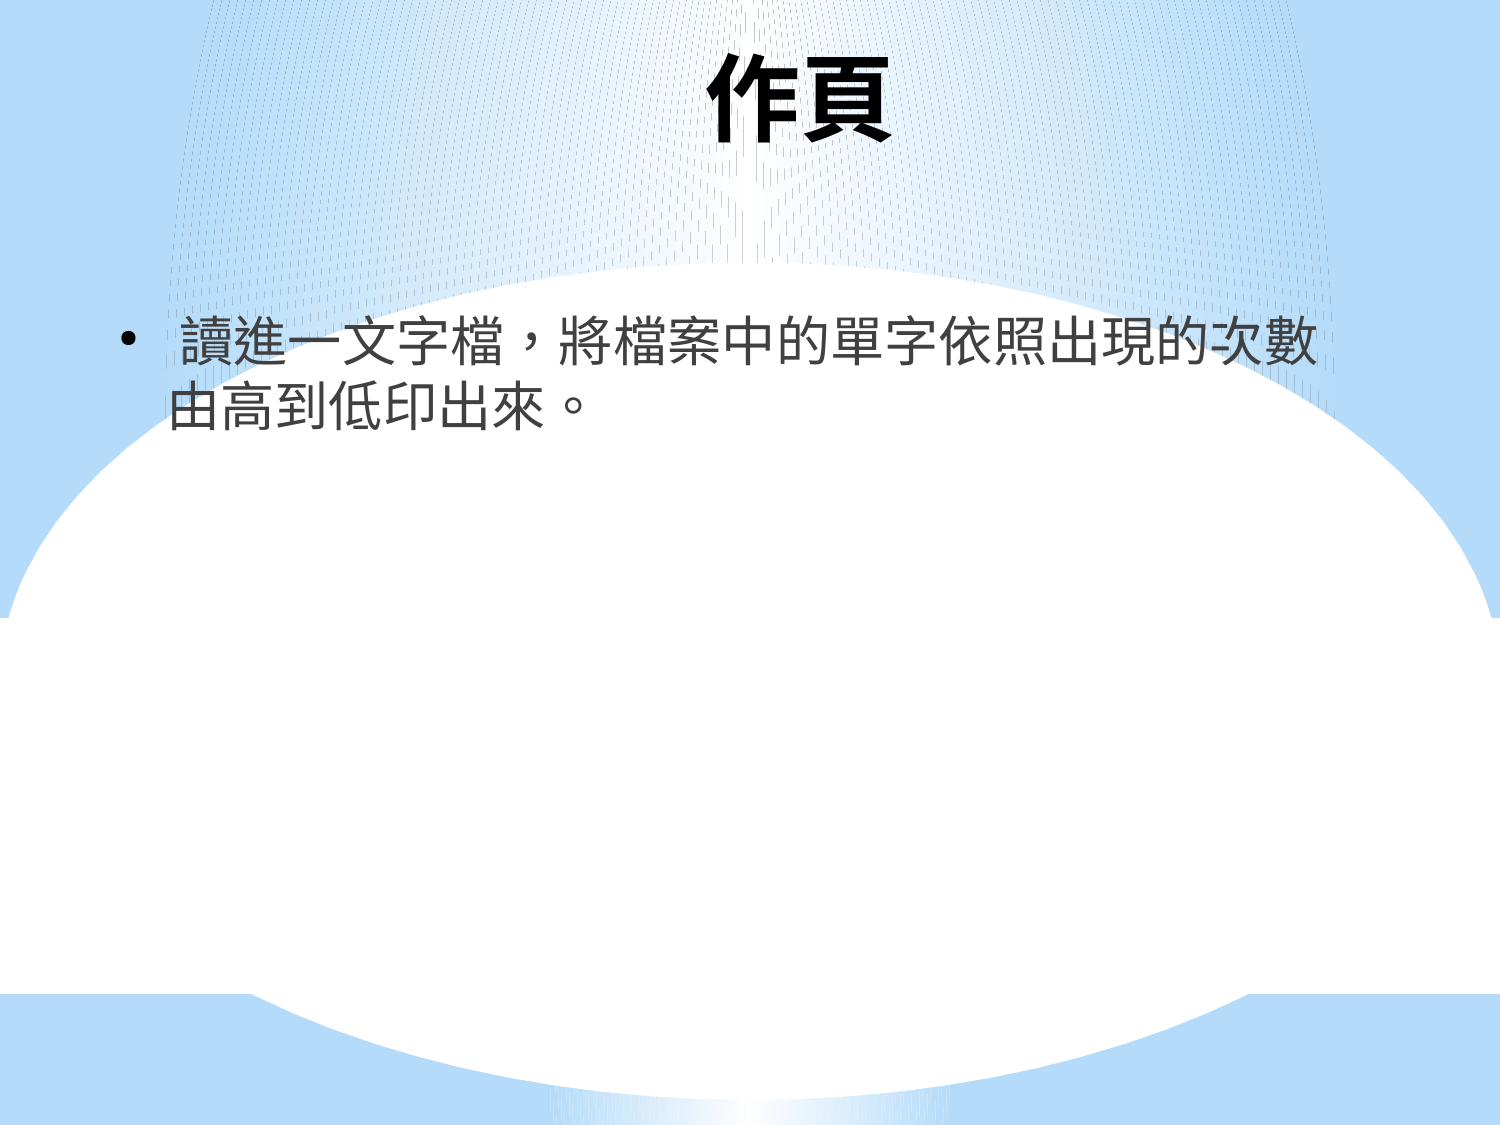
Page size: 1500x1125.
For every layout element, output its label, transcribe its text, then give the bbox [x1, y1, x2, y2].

title 作頁 [183, 30, 1418, 219]
list 讀進一文字檔，將檔案中的單字依照出現的次數 由高到低印出來。 [103, 299, 1475, 1116]
